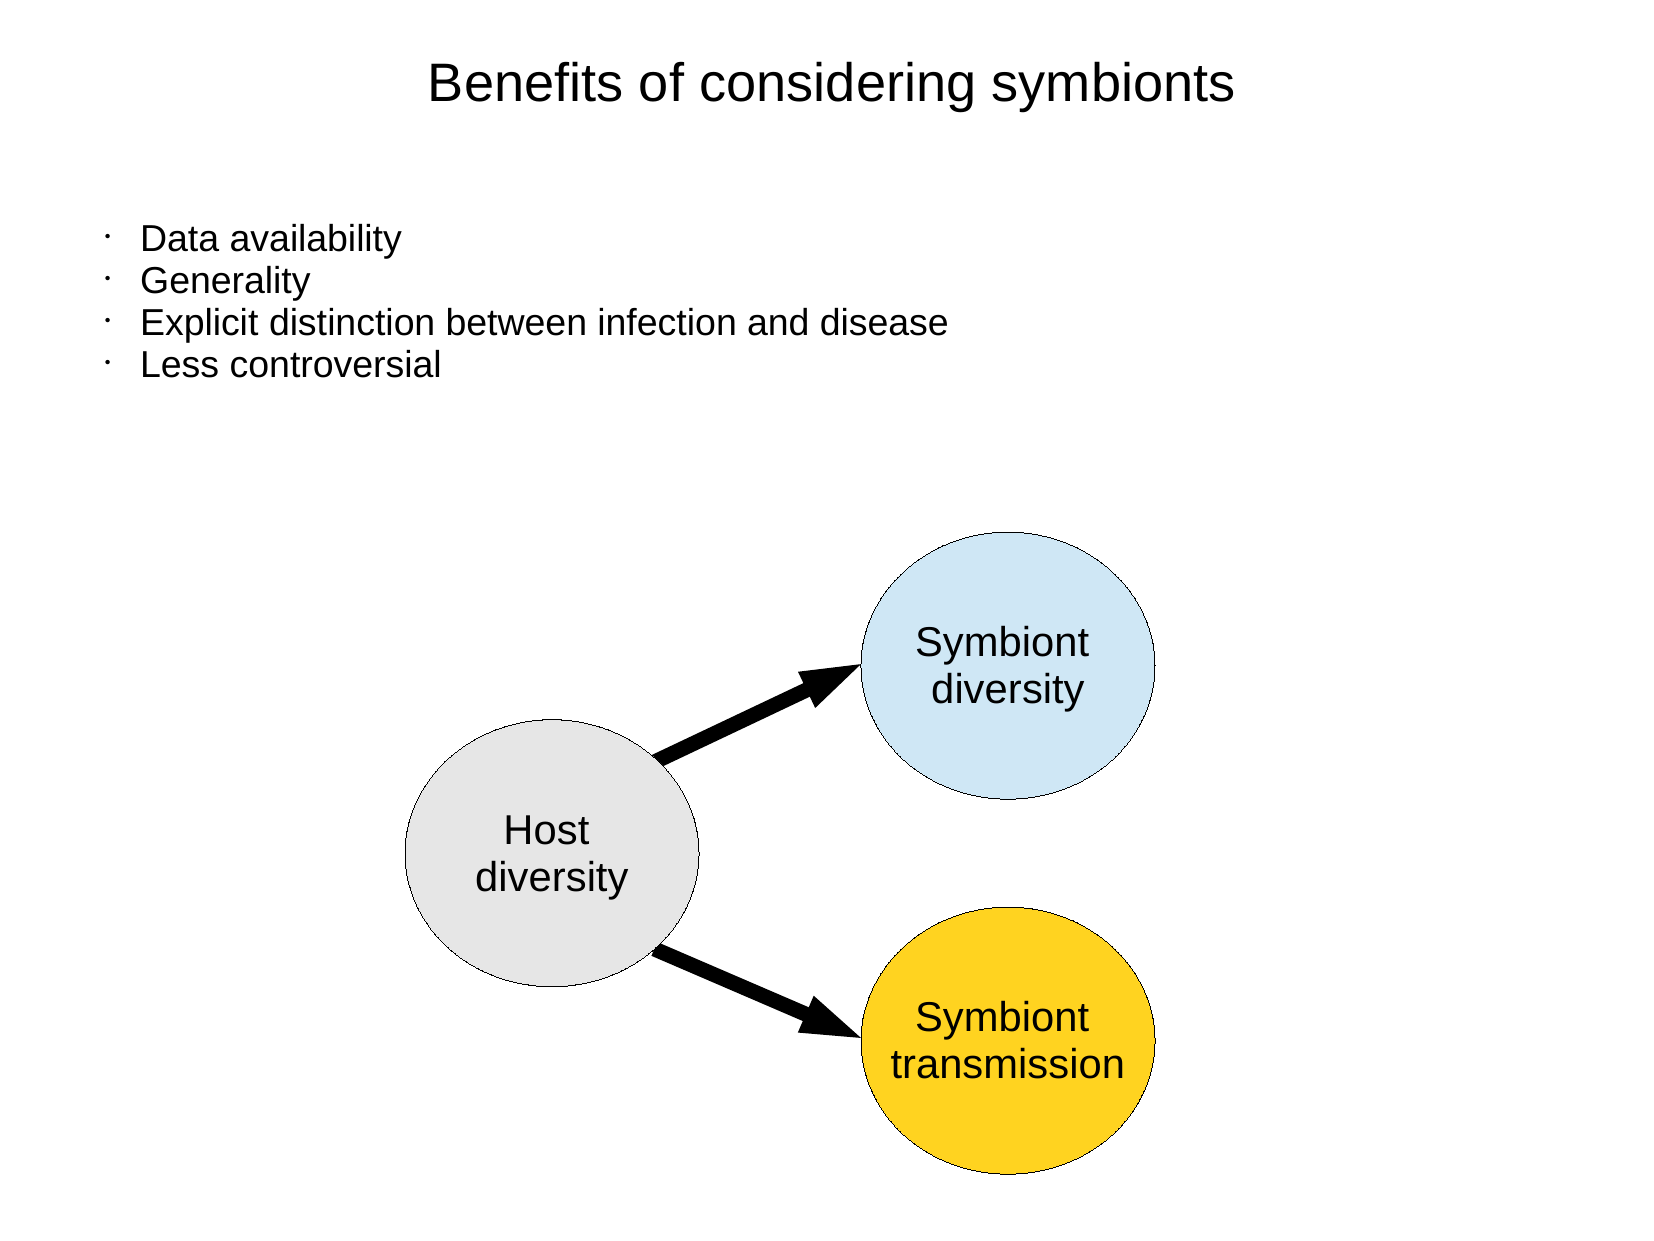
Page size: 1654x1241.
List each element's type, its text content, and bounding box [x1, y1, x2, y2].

text_box Host diversity [405, 719, 700, 987]
text_box Symbiont transmission [861, 907, 1156, 1175]
text_box Benefits of considering symbionts [105, 45, 1576, 138]
text_box [600, 991, 907, 1139]
text_box Symbiont diversity [860, 532, 1156, 800]
text_box Data availability Generality Explicit distinction between infection and disease Less controversial [90, 210, 1546, 441]
